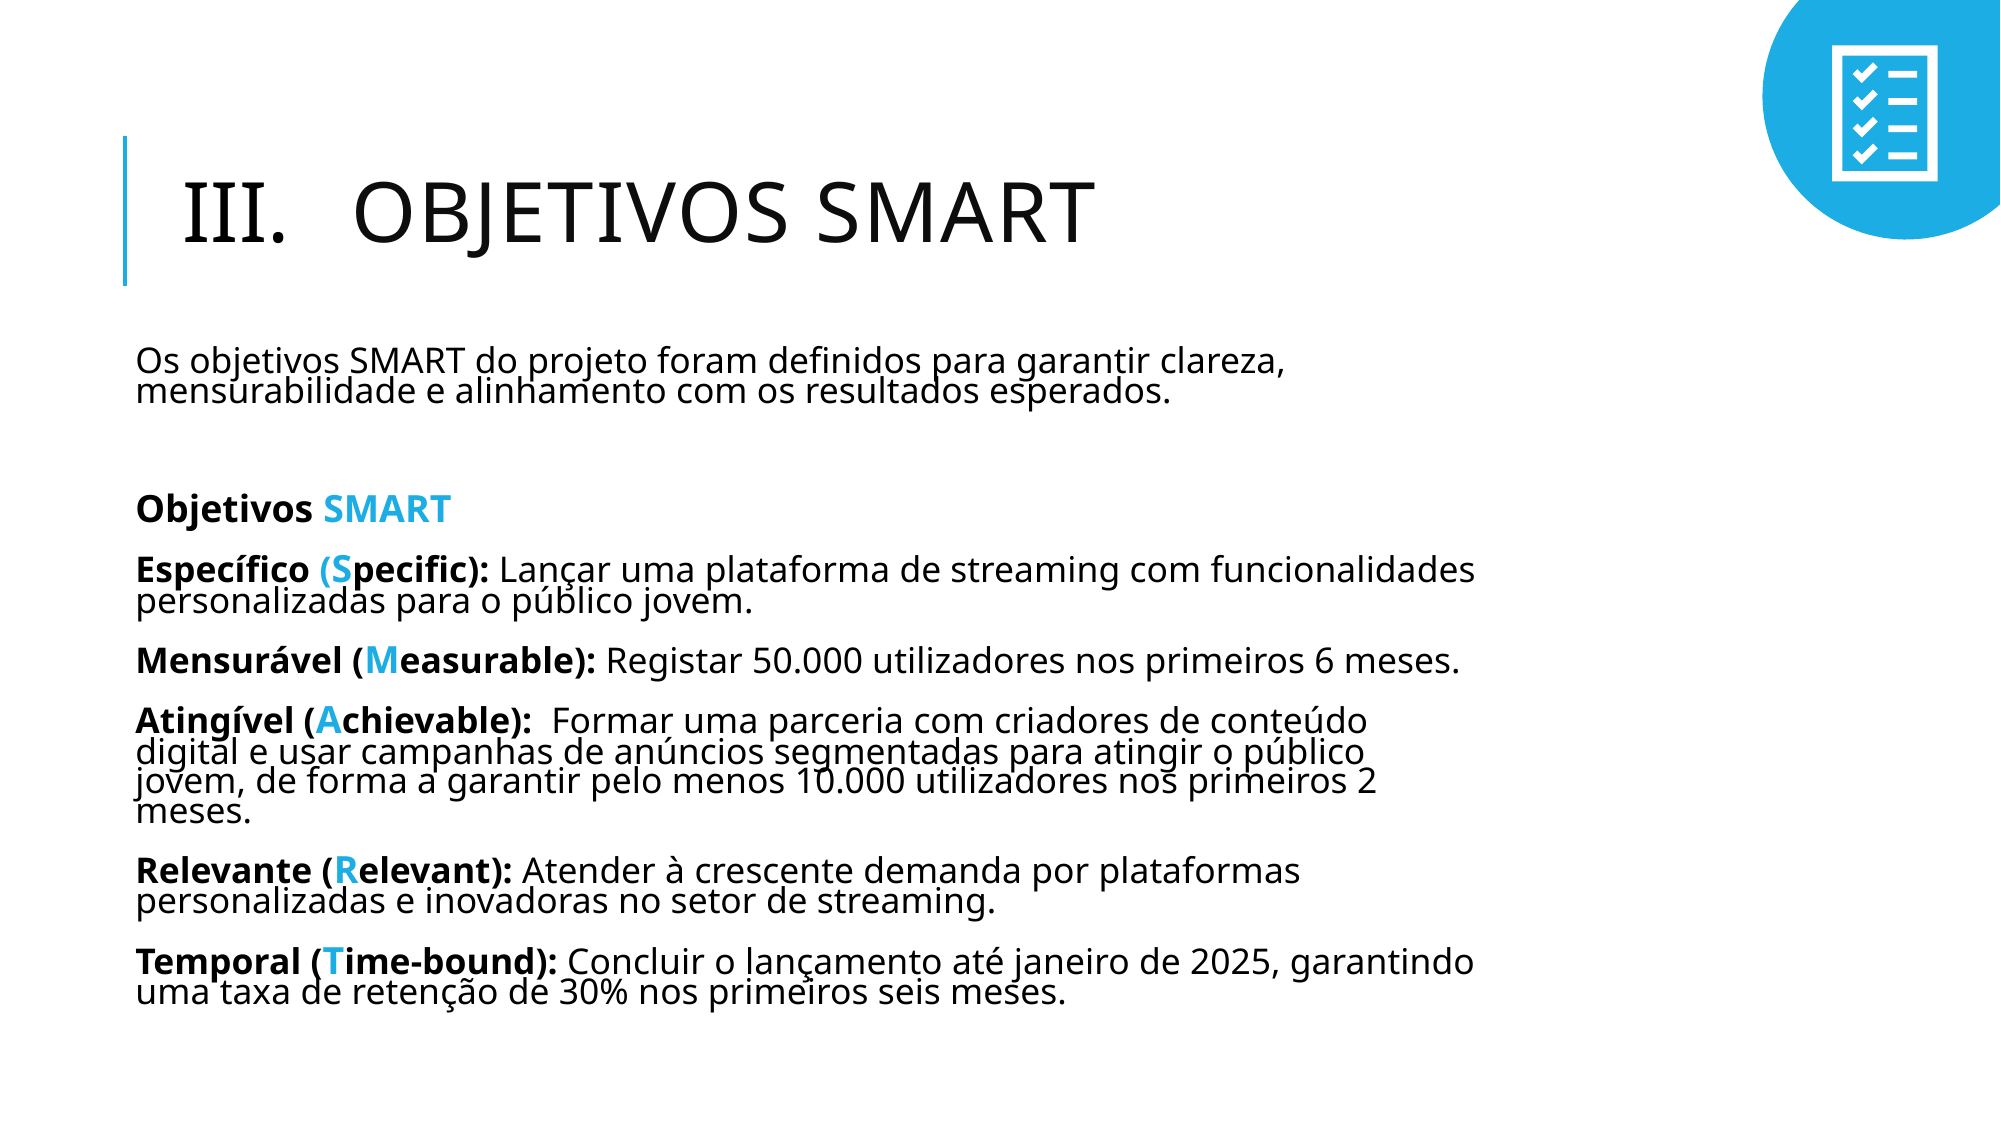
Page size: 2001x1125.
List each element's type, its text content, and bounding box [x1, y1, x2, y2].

text_box [1762, 0, 2000, 240]
title Objetivos Smart [168, 96, 1763, 343]
list Os objetivos SMART do projeto foram definidos para garantir clareza, mensurabilidade e alinhamento com os resultados esperados. Objetivos SMART Específico (Specific): Lançar uma plataforma de streaming com funcionalidades personalizadas para o público jovem. Mensurável (Measurable): Registar 50.000 utilizadores nos primeiros 6 meses. Atingível (Achievable): Formar uma parceria com criadores de conteúdo digital e usar campanhas de anúncios segmentadas para atingir o público jovem, de forma a garantir pelo menos 10.000 utilizadores nos primeiros 2 meses. Relevante (Relevant): Atender à crescente demanda por plataformas personalizadas e inovadoras no setor de streaming. Temporal (Time-bound): Concluir o lançamento até janeiro de 2025, garantindo uma taxa de retenção de 30% nos primeiros seis meses. [127, 341, 1487, 1064]
